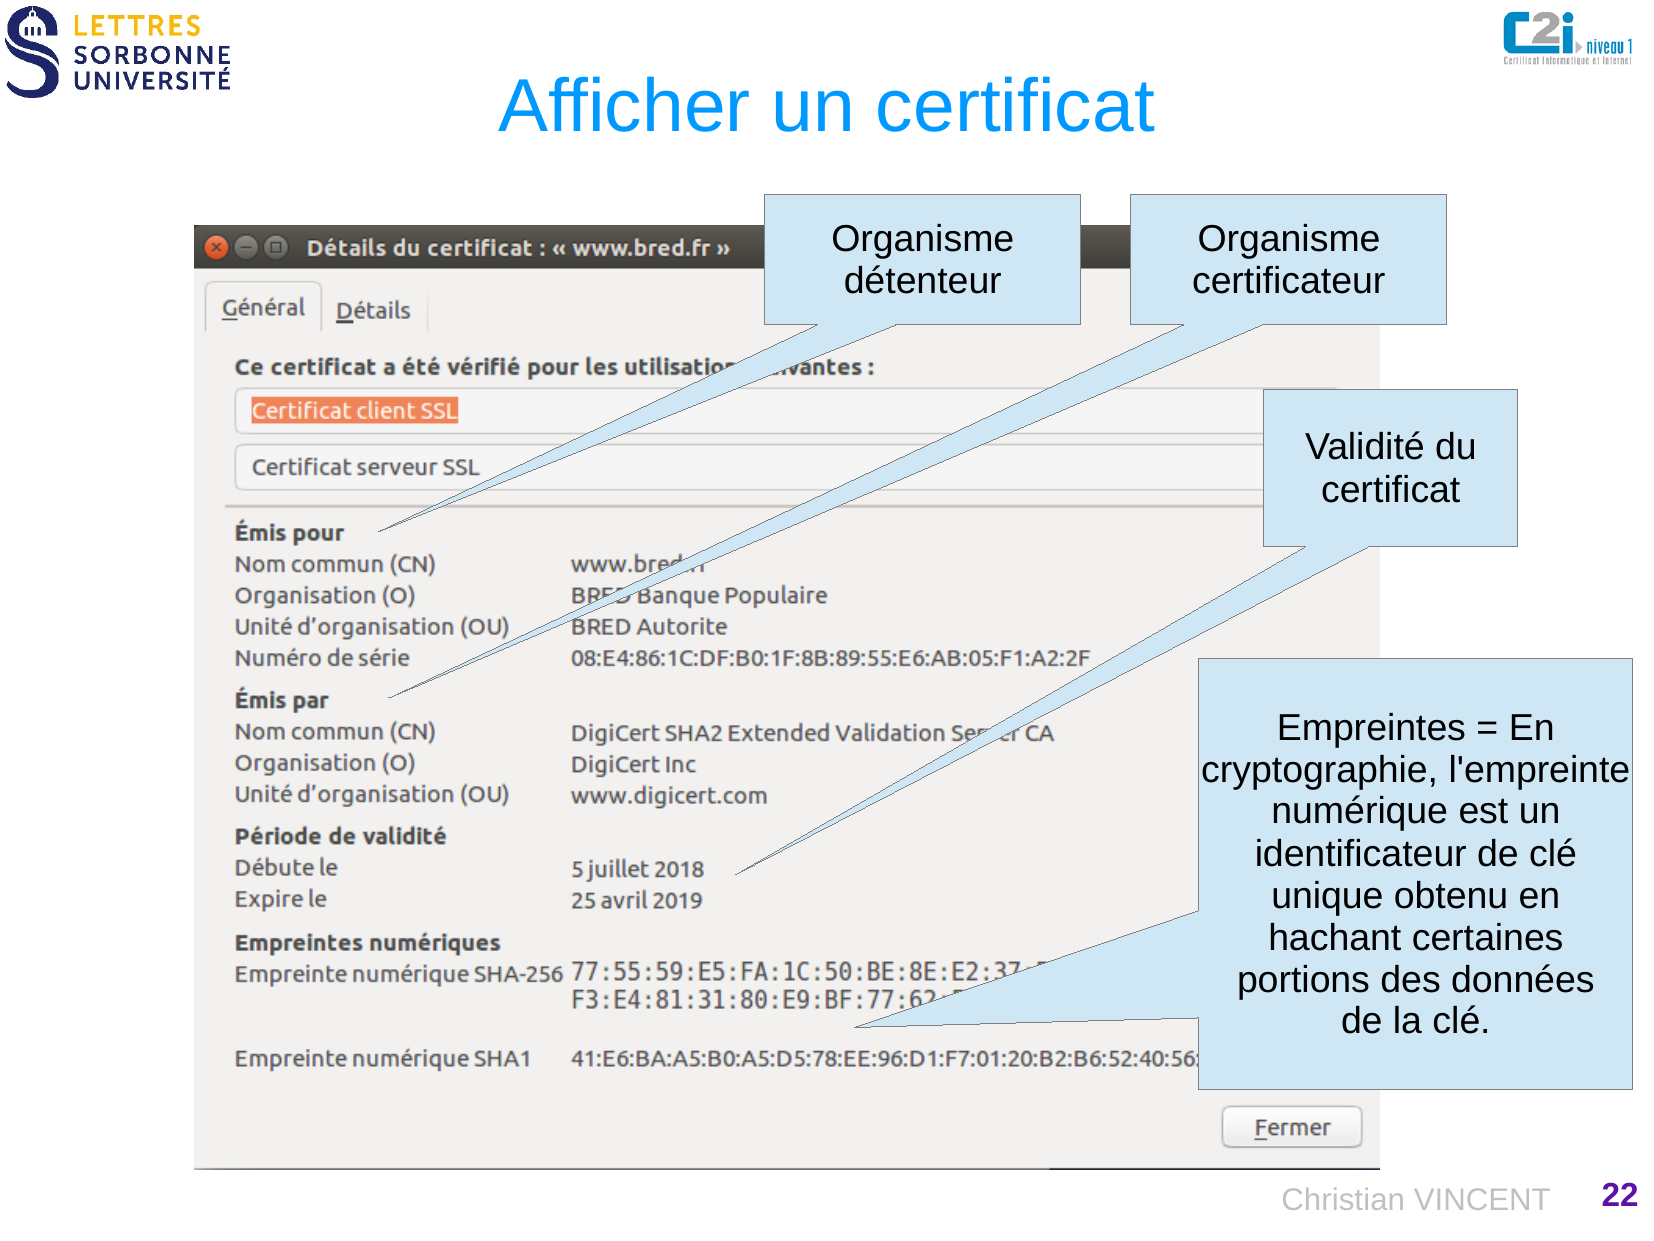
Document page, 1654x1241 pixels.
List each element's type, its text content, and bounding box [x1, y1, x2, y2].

text_box Validité du certificat [735, 389, 1518, 875]
picture [5, 6, 82, 98]
picture [194, 225, 1380, 1170]
picture [1571, 5, 1647, 71]
text_box Organisme certificateur [388, 194, 1447, 698]
text_box Organisme détenteur [378, 194, 1081, 532]
text_box Empreintes = En cryptographie, l'empreinte numérique est un identificateur de clé unique obtenu en hachant certaines portions des données de la clé. [854, 658, 1633, 1090]
title Afficher un certificat [82, 2, 1571, 210]
